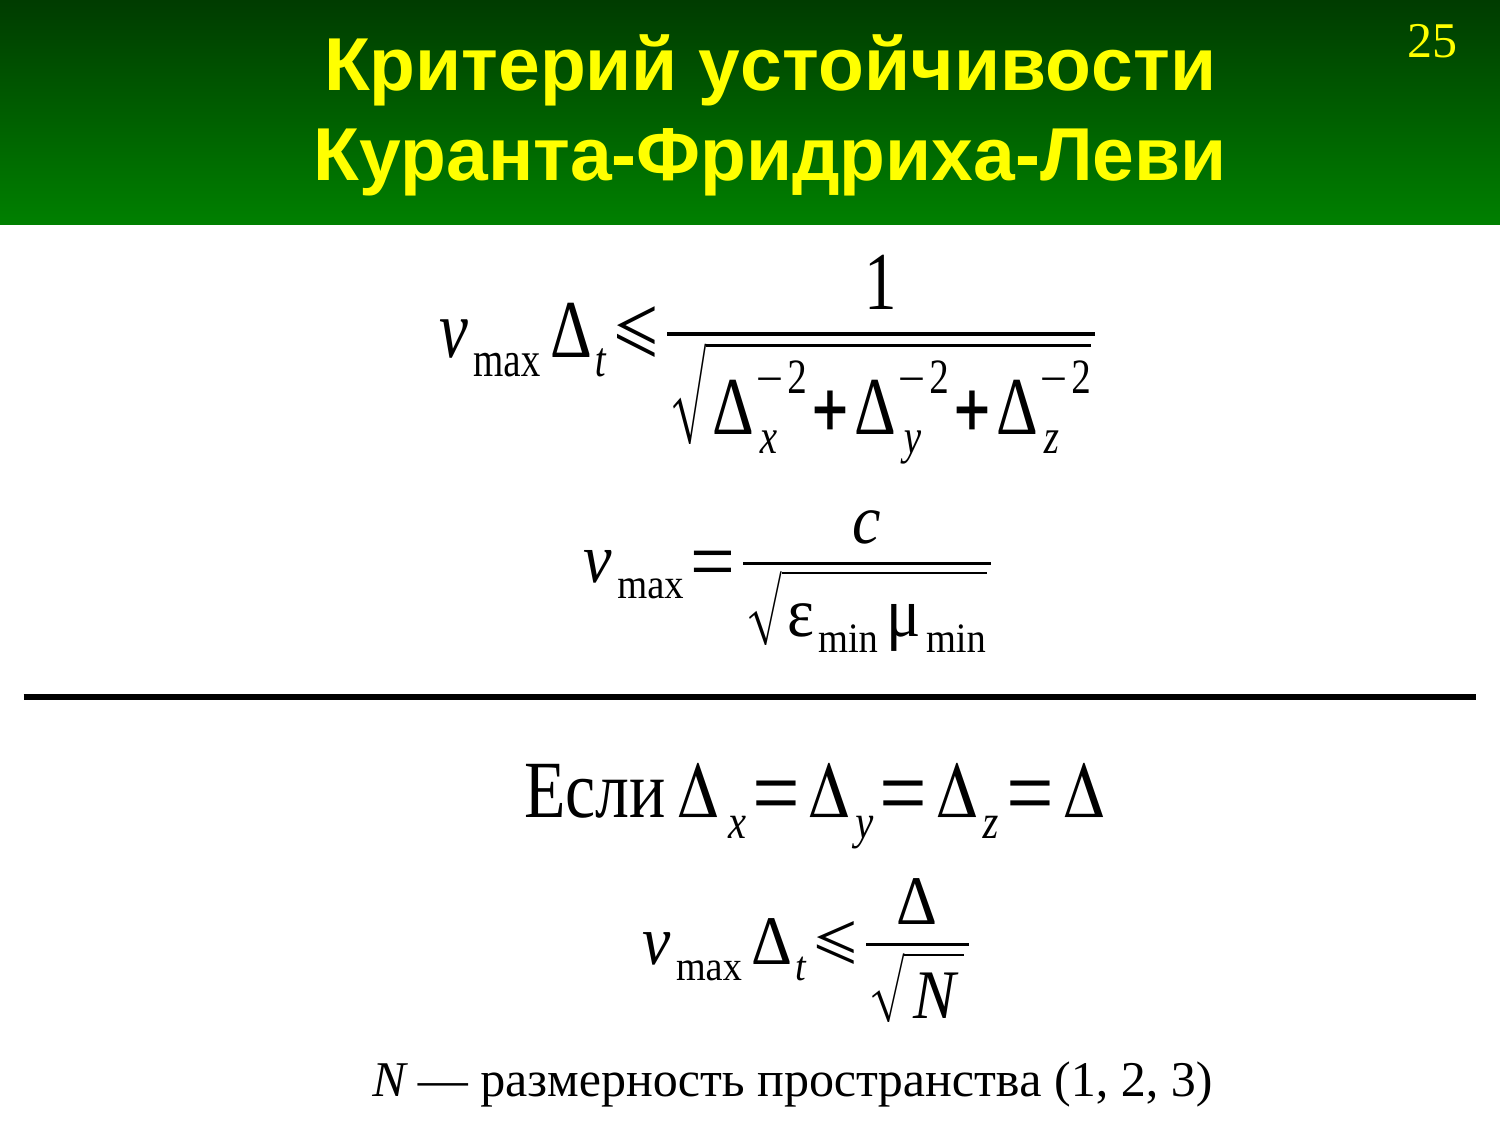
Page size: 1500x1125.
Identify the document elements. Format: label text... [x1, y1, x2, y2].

chart [555, 480, 1022, 662]
title Критерий устойчивости Куранта-Фридриха-Леви [100, 7, 1441, 204]
text_box N — размерность пространства (1, 2, 3) [357, 1039, 1229, 1115]
chart [507, 746, 1123, 851]
chart [614, 862, 999, 1034]
chart [410, 236, 1126, 464]
